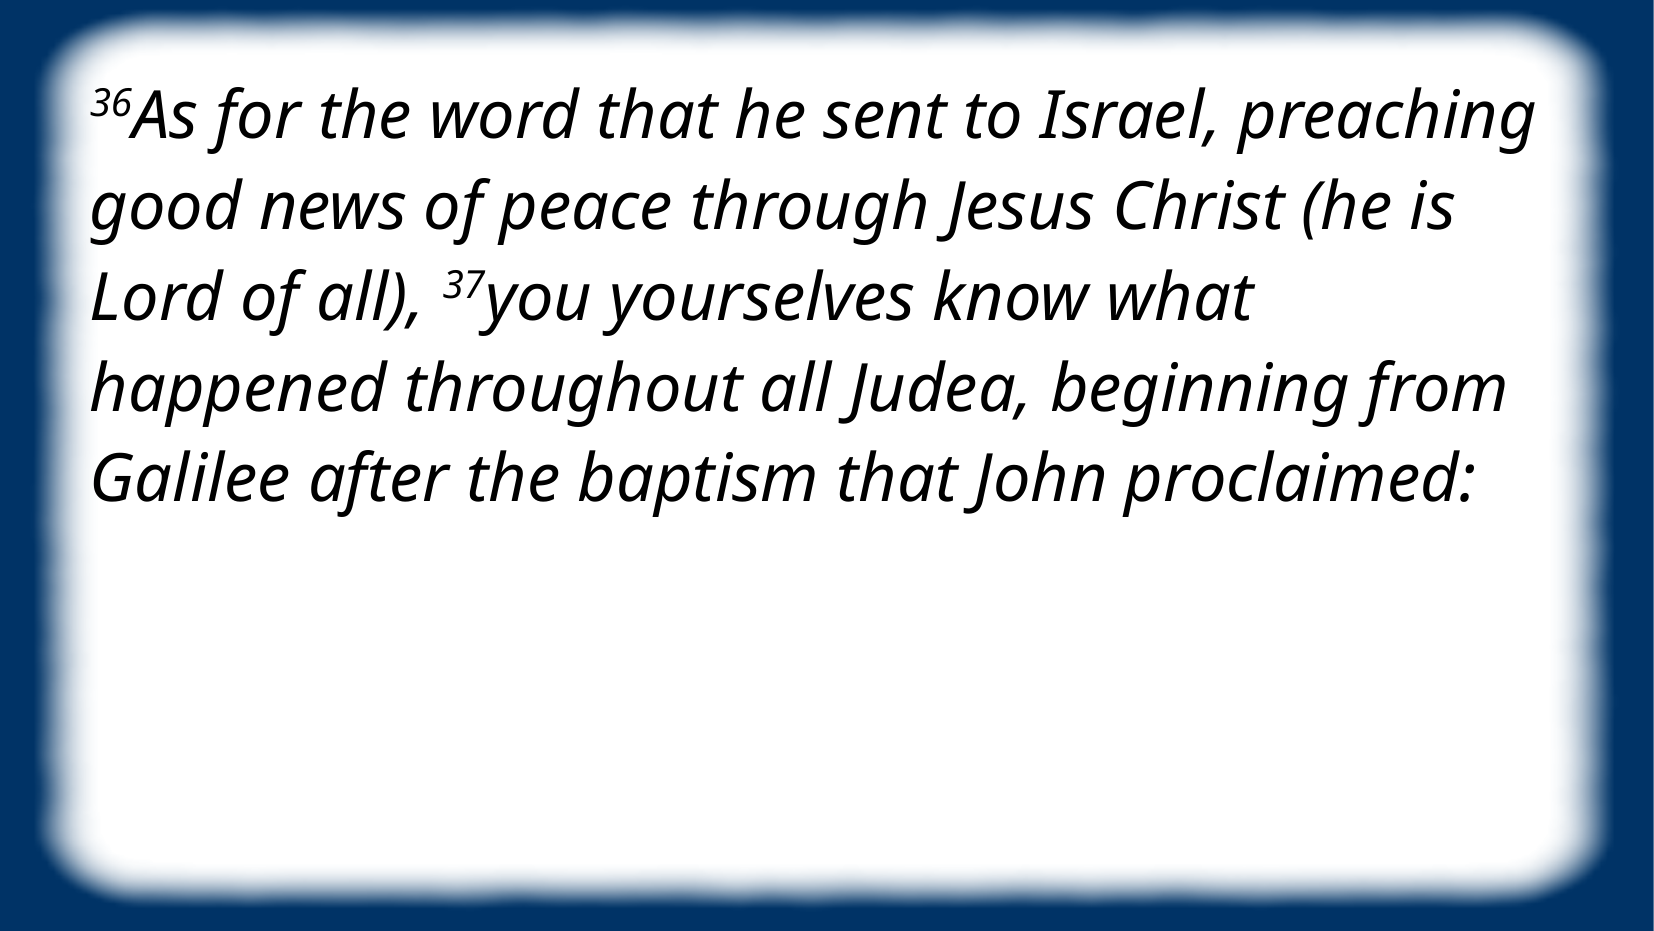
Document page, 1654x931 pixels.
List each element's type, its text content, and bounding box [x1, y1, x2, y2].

text_box 36As for the word that he sent to Israel, preaching good news of peace through Jesus Christ (he is Lord of all), 37you yourselves know what happened throughout all Judea, beginning from Galilee after the baptism that John proclaimed: [75, 60, 1576, 591]
picture [0, 0, 1654, 931]
